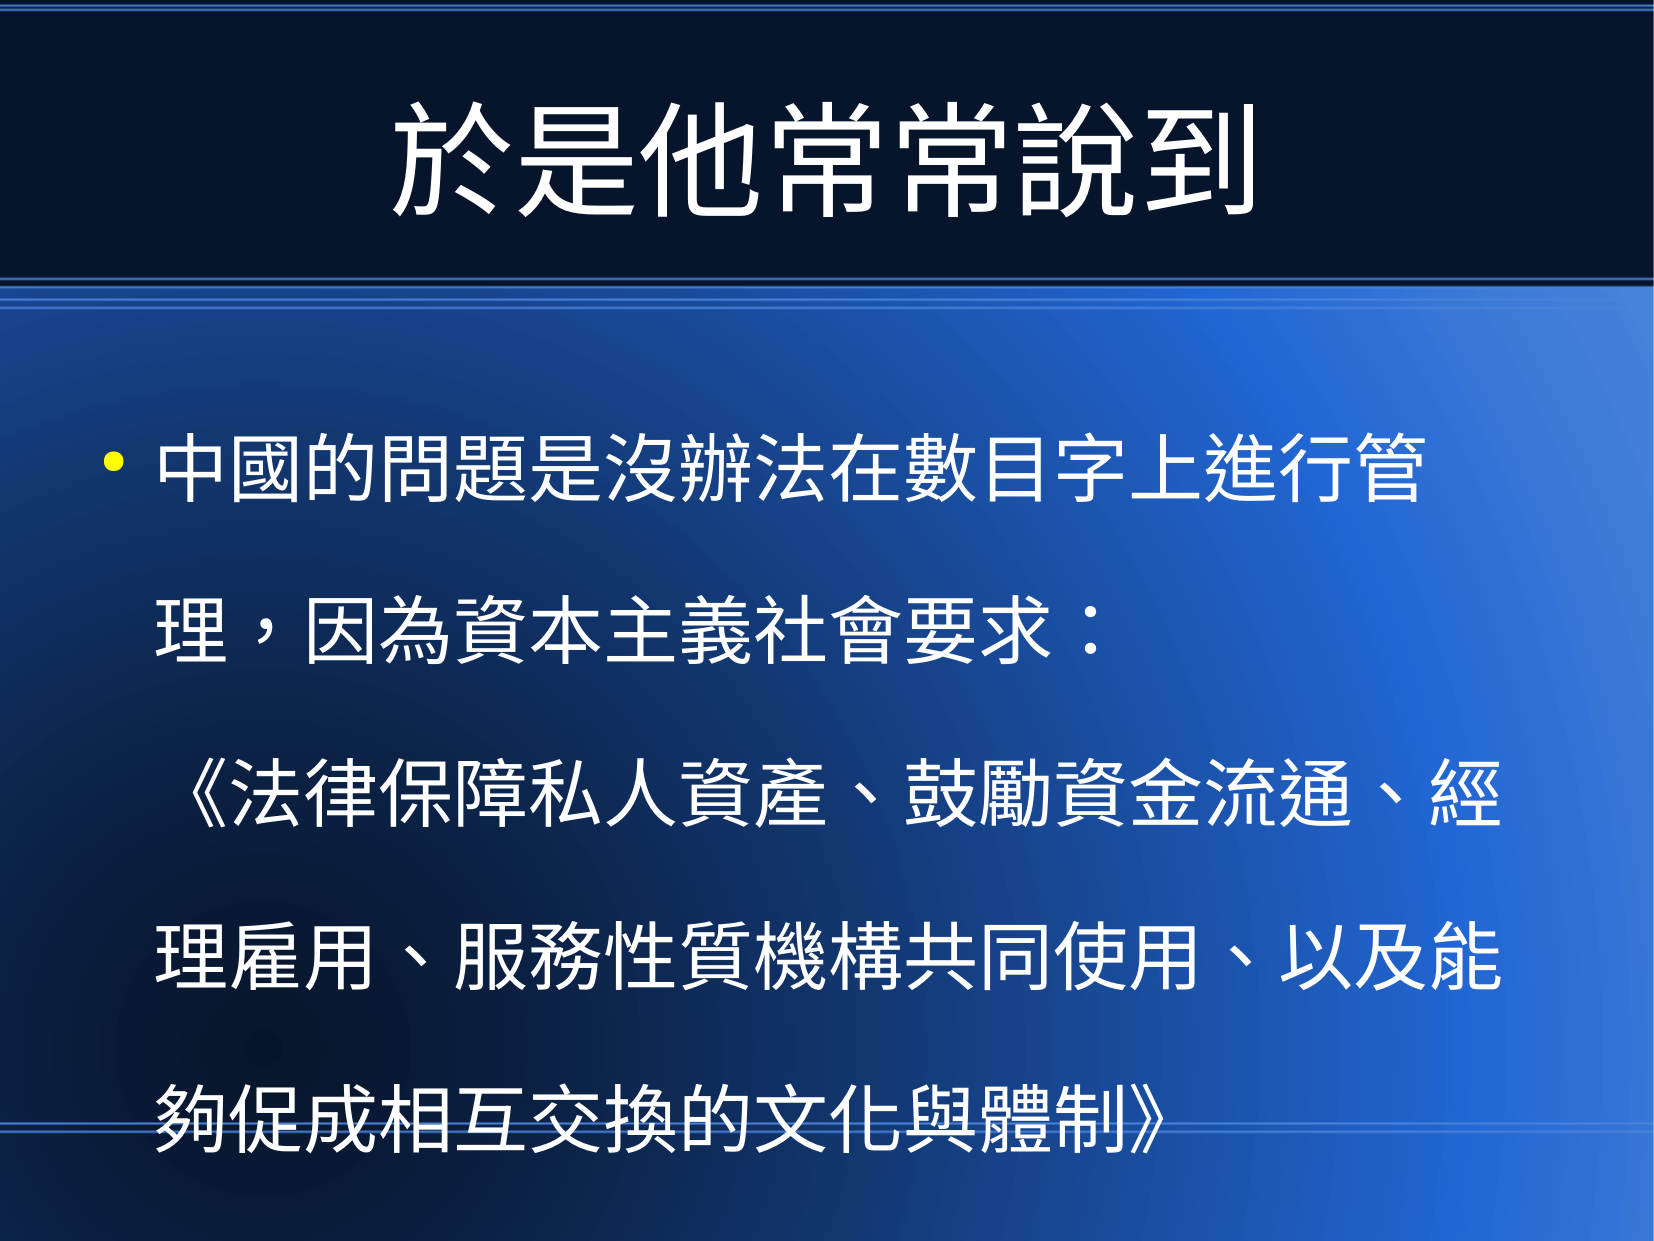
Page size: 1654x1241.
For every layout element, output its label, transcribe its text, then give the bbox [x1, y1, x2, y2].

title 於是他常常說到 [82, 49, 1571, 257]
list 中國的問題是沒辦法在數目字上進行管理，因為資本主義社會要求： 《法律保障私人資產、鼓勵資金流通、經理雇用、服務性質機構共同使用、以及能夠促成相互交換的文化與體制》 [82, 355, 1571, 1241]
picture [0, 0, 1654, 1241]
